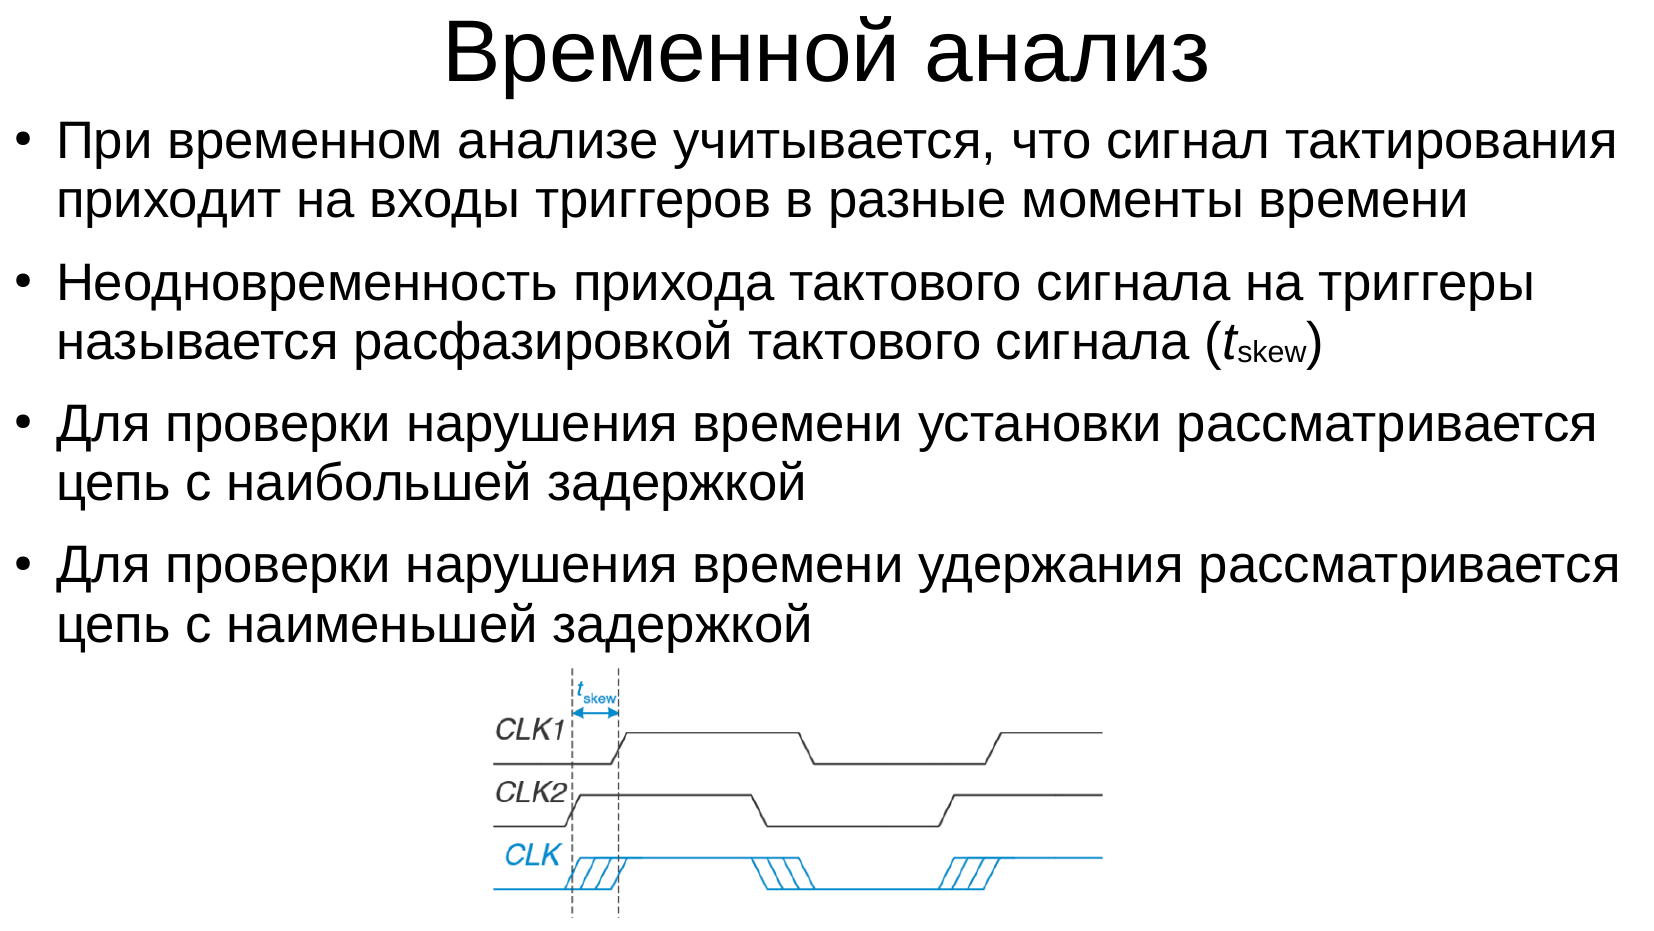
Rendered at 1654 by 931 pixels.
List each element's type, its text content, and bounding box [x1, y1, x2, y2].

picture [475, 656, 1111, 919]
title Временной анализ [82, 0, 1571, 110]
list При временном анализе учитывается, что сигнал тактирования приходит на входы триггеров в разные моменты времени Неодновременность прихода тактового сигнала на триггеры называется расфазировкой тактового сигнала (tskew) Для проверки нарушения времени установки рассматривается цепь с наибольшей задержкой Для проверки нарушения времени удержания рассматривается цепь с наименьшей задержкой [0, 110, 1651, 663]
